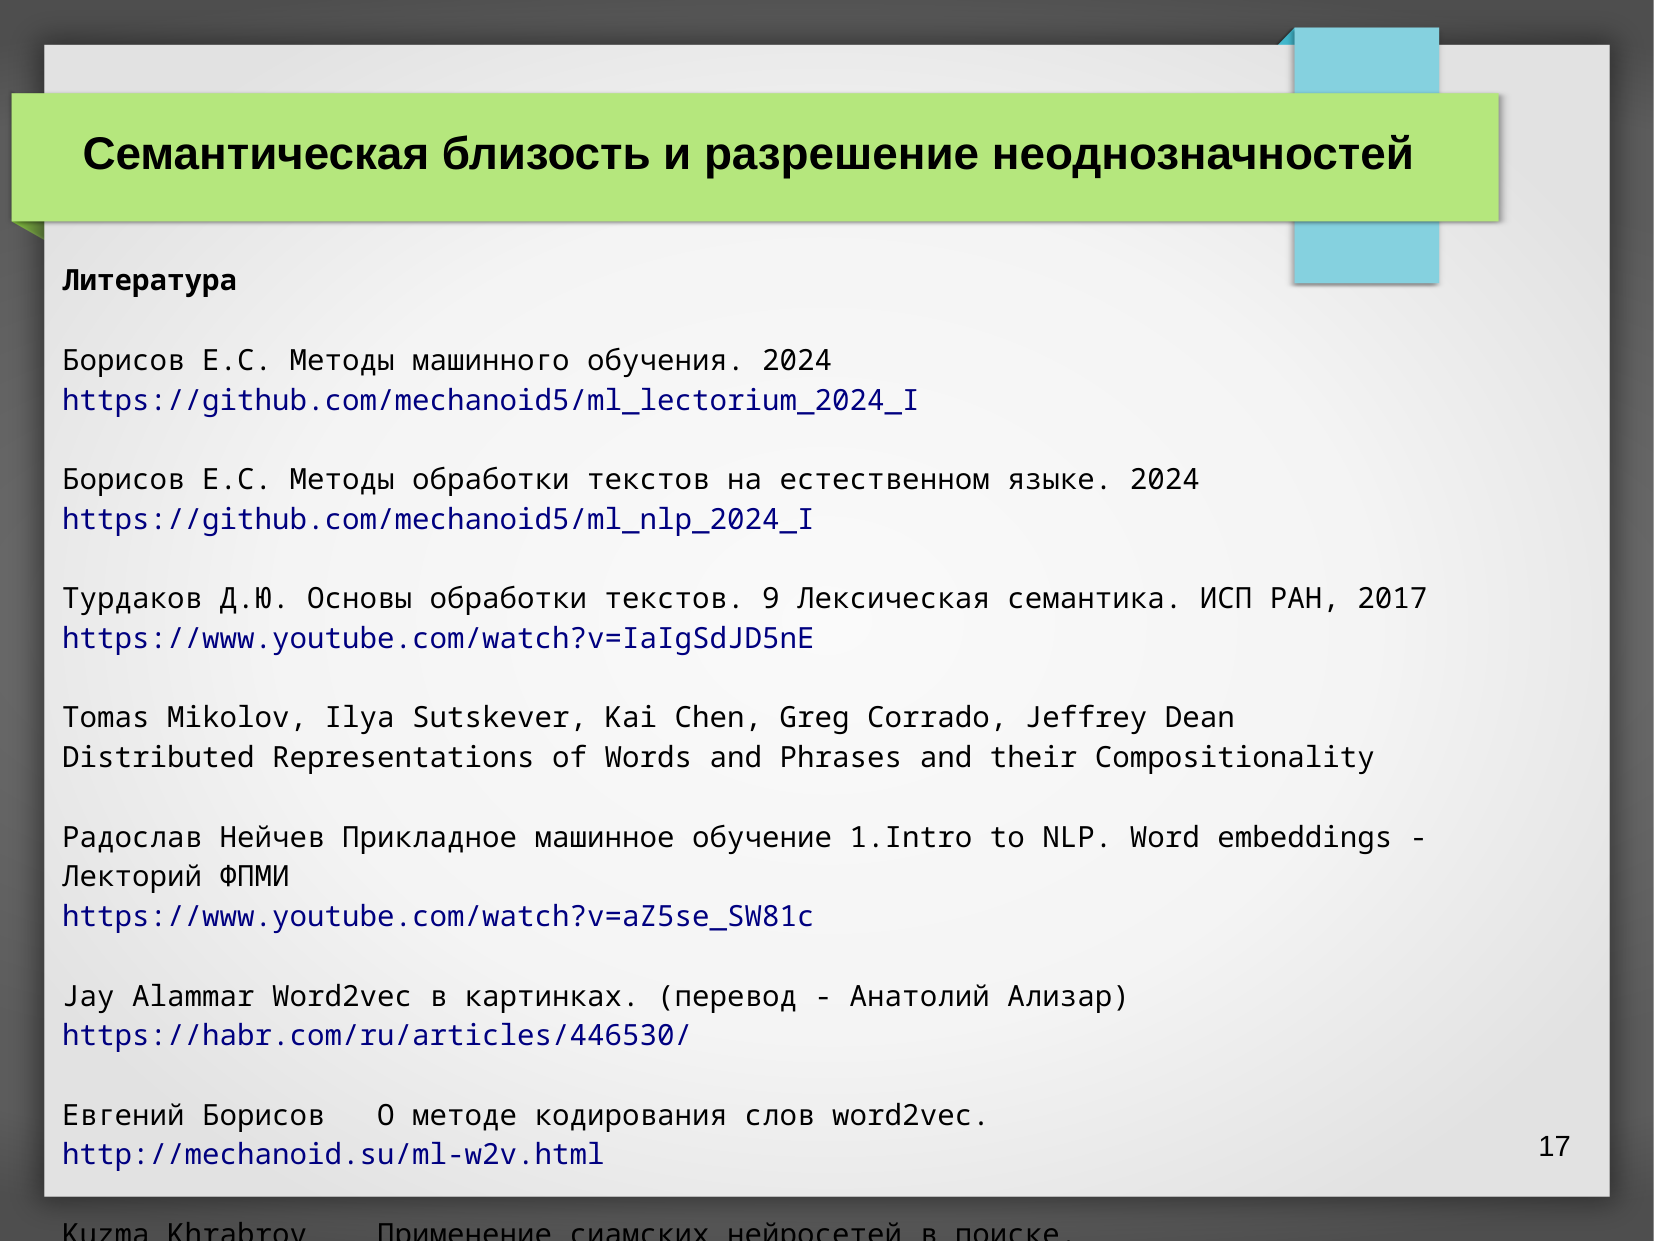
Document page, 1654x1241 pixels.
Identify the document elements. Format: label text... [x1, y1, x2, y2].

picture [451, 1230, 460, 1235]
picture [594, 1232, 600, 1241]
picture [784, 1230, 792, 1241]
picture [871, 1230, 880, 1235]
title Семантическая близость и разрешение неоднозначностей [82, 121, 1489, 187]
picture [836, 1230, 845, 1235]
picture [399, 1230, 407, 1241]
text_box Литература Борисов Е.С. Методы машинного обучения. 2024 https://github.com/mechanoid5/ml_lectorium_2024_I Борисов Е.С. Методы обработки текстов на естественном языке. 2024 https://github.com/mechanoid5/ml_nlp_2024_I Турдаков Д.Ю. Основы обработки текстов. 9 Лексическая семантика. ИСП РАН, 2017 https://www.youtube.com/watch?v=IaIgSdJD5nE Tomas Mikolov, Ilya Sutskever, Kai Chen, Greg Corrado, Jeffrey Dean Distributed Representations of Words and Phrases and their Compositionality Радослав Нейчев Прикладное машинное обучение 1.Intro to NLP. Word embeddings - Лекторий ФПМИ https://www.youtube.com/watch?v=aZ5se_SW81c Jay Alammar Word2vec в картинках. (перевод - Анатолий Ализар) https://habr.com/ru/articles/446530/ Евгений Борисов О методе кодирования слов word2vec. http://mechanoid.su/ml-w2v.html Kuzma Khrabrov Применение сиамских нейросетей в поиске. https://habr.com/ru/company/mailru/blog/468075/ [47, 252, 1595, 1192]
picture [382, 1225, 390, 1241]
picture [276, 1230, 285, 1241]
picture [1046, 1230, 1055, 1235]
picture [891, 1232, 897, 1241]
picture [976, 1230, 985, 1241]
picture [189, 1230, 197, 1241]
picture [769, 1232, 775, 1241]
picture [486, 1230, 495, 1235]
picture [118, 1230, 122, 1241]
picture [242, 1230, 250, 1241]
picture [524, 1232, 530, 1241]
picture [0, 0, 1654, 1241]
picture [748, 1230, 757, 1235]
picture [538, 1230, 547, 1235]
picture [996, 1232, 1002, 1241]
picture [959, 1230, 967, 1241]
picture [419, 1232, 425, 1241]
picture [801, 1230, 810, 1241]
picture [124, 1230, 128, 1241]
picture [681, 1232, 687, 1241]
